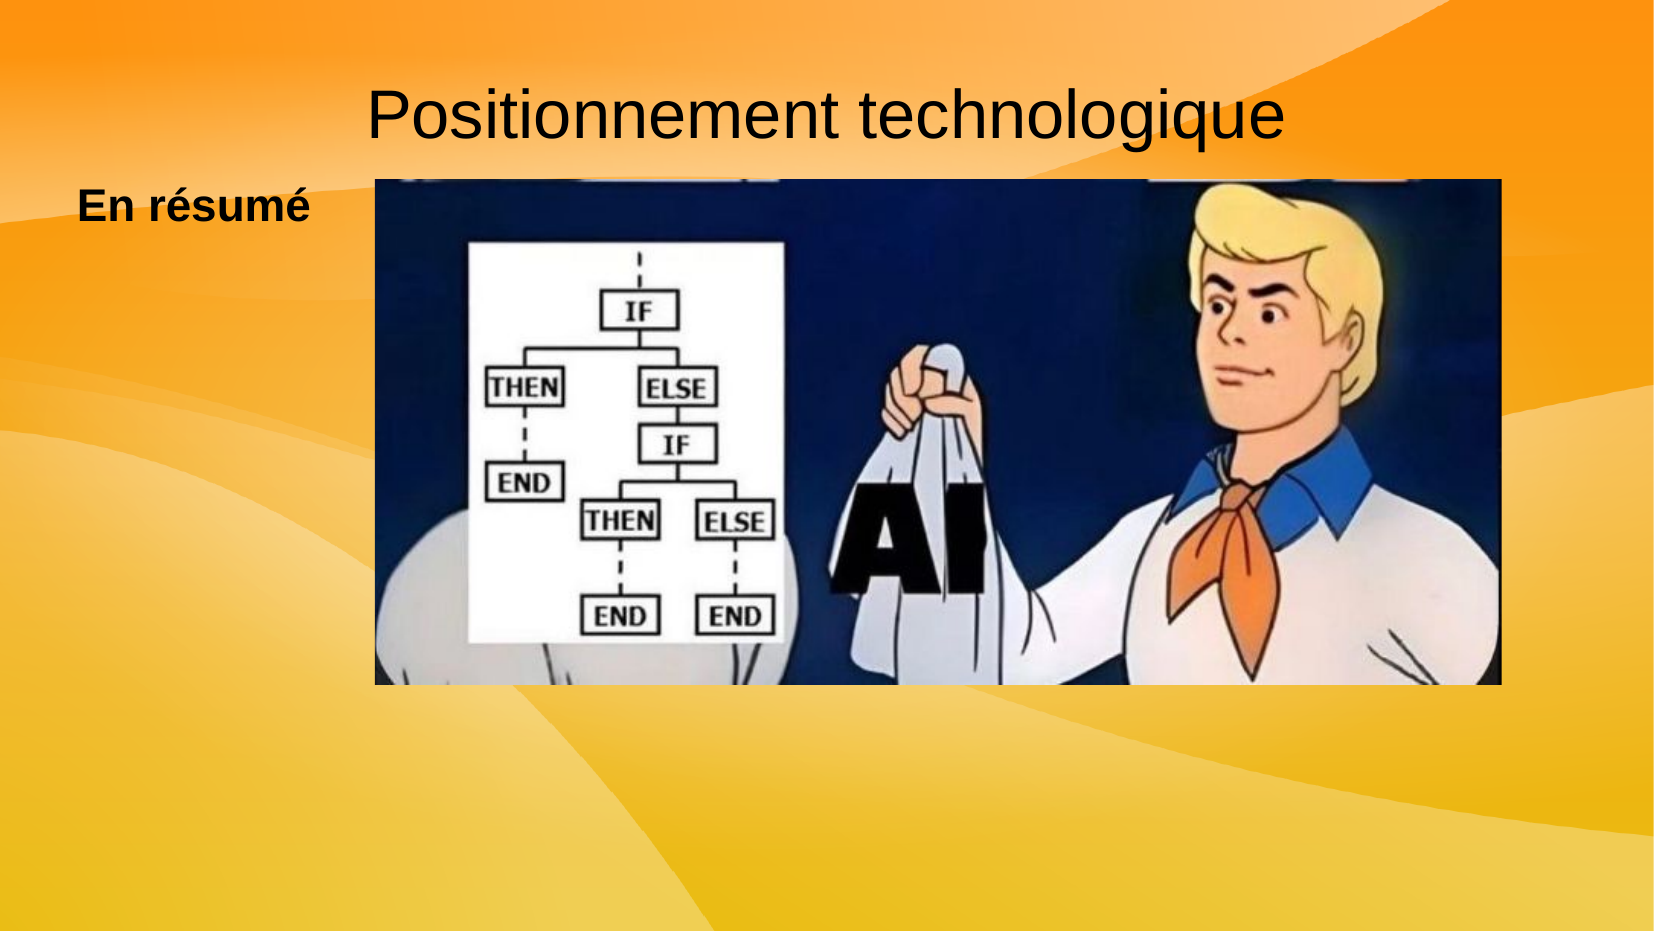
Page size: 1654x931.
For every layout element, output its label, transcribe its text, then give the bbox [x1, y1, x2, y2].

subtitle En résumé [76, 179, 1565, 928]
title Positionnement technologique [82, 37, 1571, 193]
picture [0, 0, 1654, 931]
